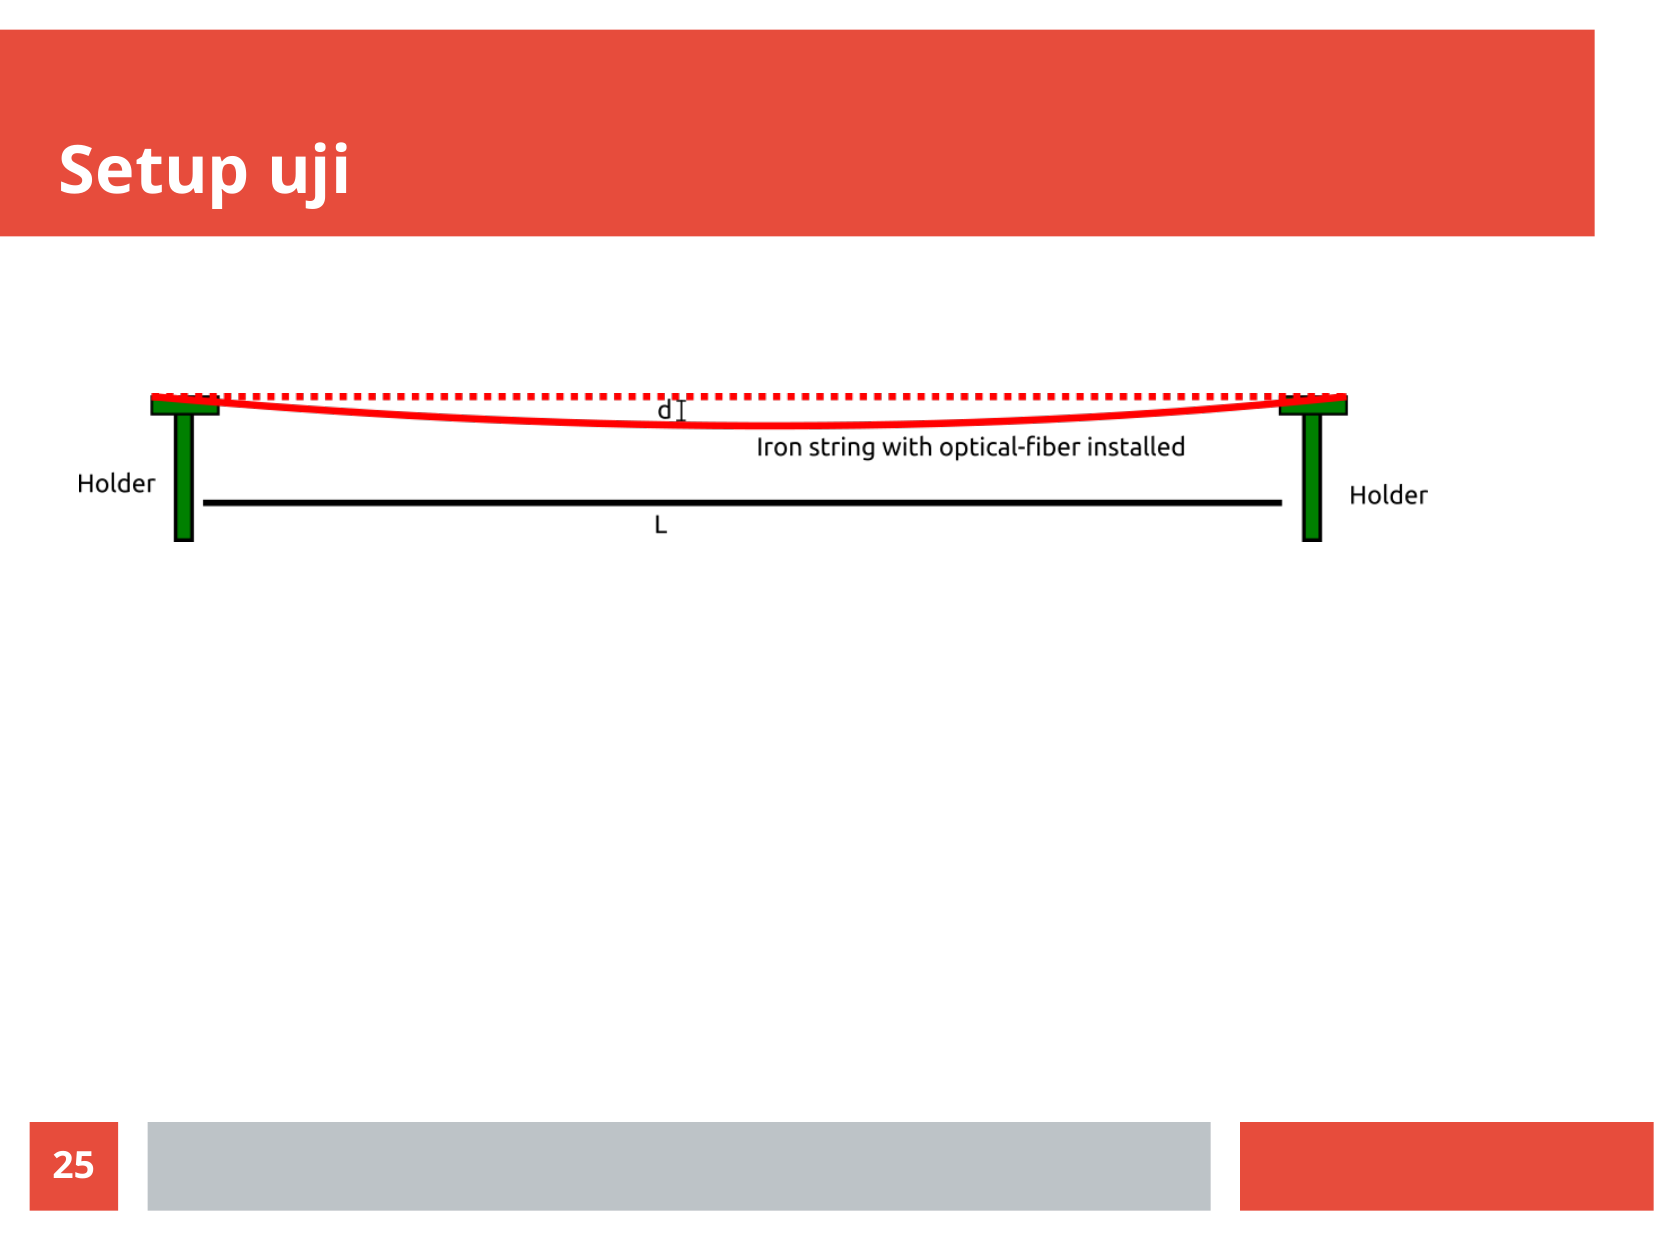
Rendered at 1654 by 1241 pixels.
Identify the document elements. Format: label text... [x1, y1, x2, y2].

text_box [29, 1122, 119, 1211]
title Setup uji [59, 59, 1595, 207]
picture [79, 393, 1428, 542]
